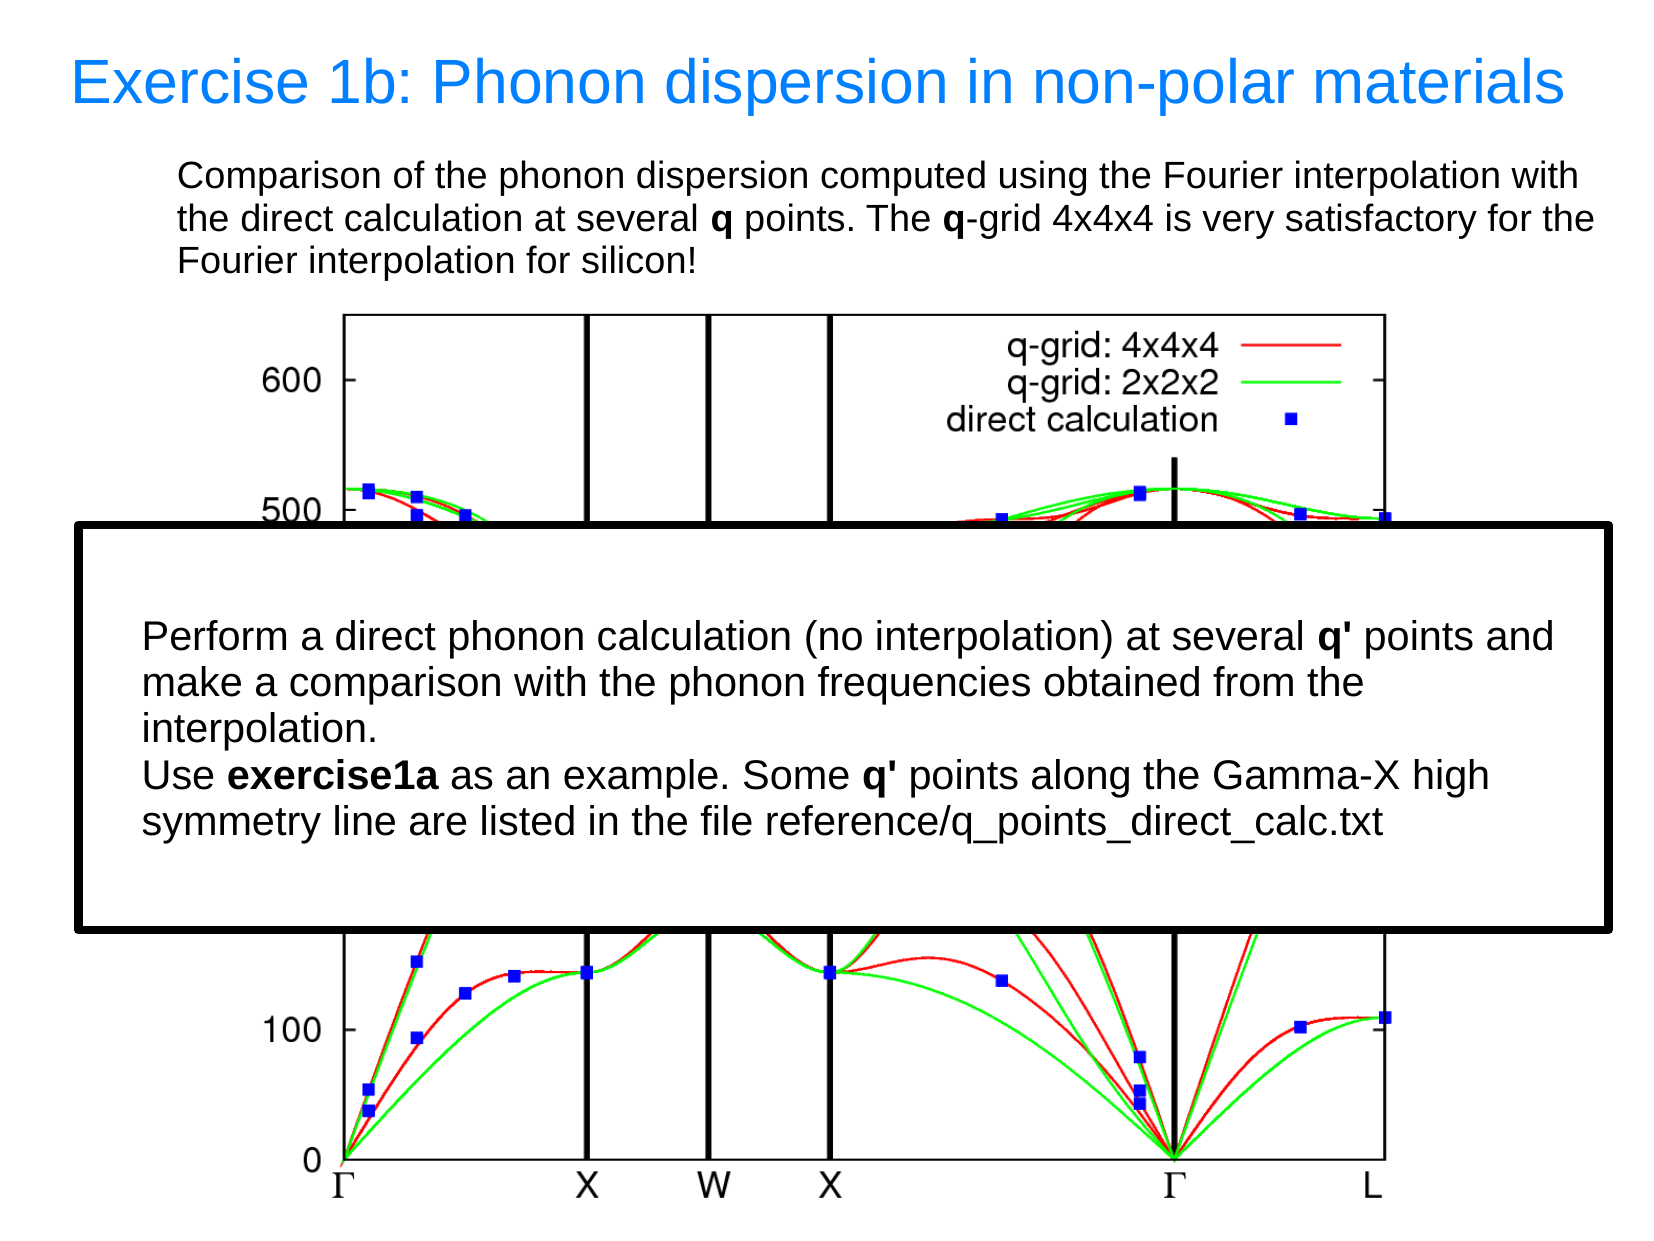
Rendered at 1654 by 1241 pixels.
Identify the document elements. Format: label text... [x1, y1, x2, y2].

picture [155, 931, 1401, 1201]
text_box [78, 525, 1609, 931]
list Comparison of the phonon dispersion computed using the Fourier interpolation with the direct calculation at several q points. The q-grid 4x4x4 is very satisfactory for the Fourier interpolation for silicon! [112, 154, 1621, 283]
title Exercise 1b: Phonon dispersion in non-polar materials [45, 0, 1572, 186]
picture [155, 299, 1401, 525]
list Perform a direct phonon calculation (no interpolation) at several q' points and make a comparison with the phonon frequencies obtained from the interpolation. Use exercise1a as an example. Some q' points along the Gamma-X high symmetry line are listed in the file reference/q_points_direct_calc.txt [82, 612, 1591, 846]
